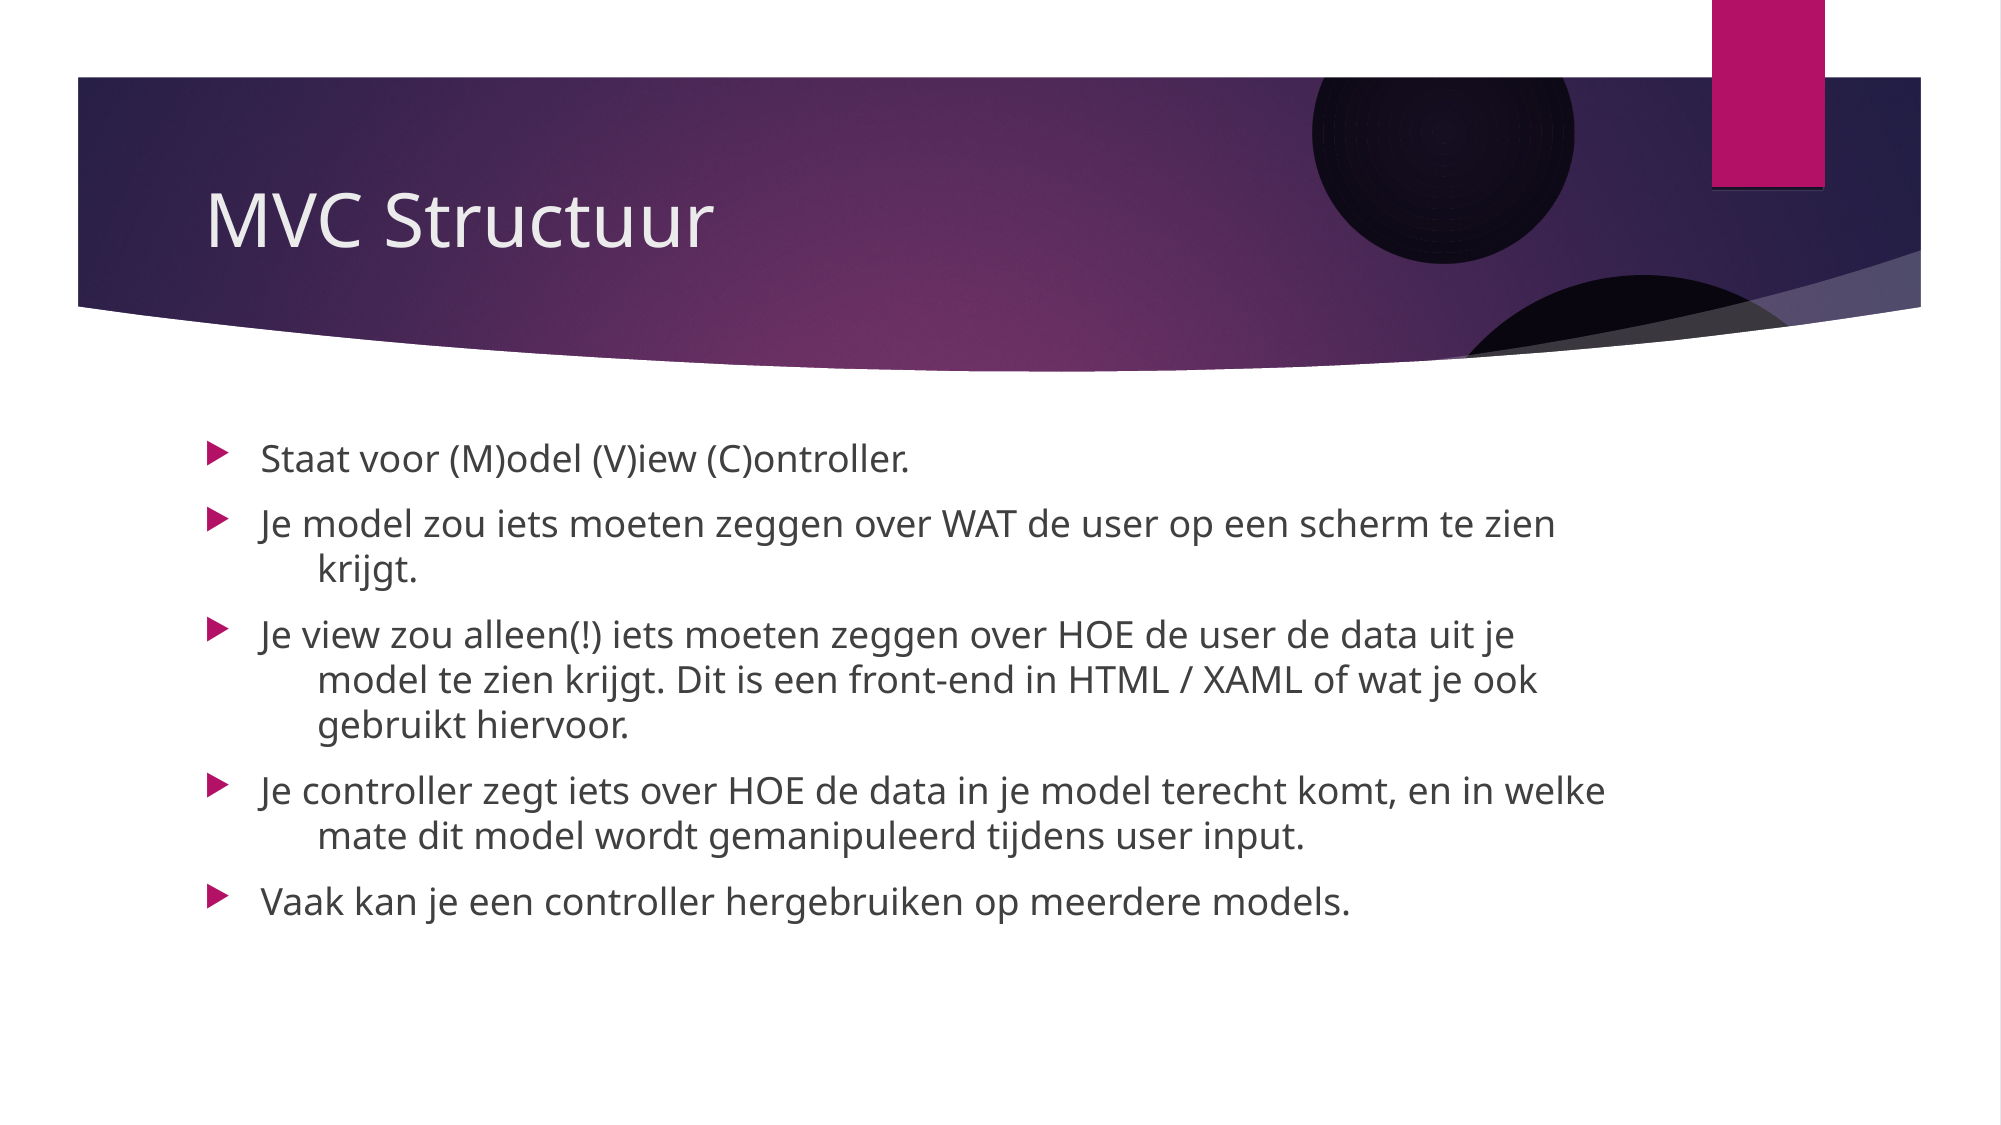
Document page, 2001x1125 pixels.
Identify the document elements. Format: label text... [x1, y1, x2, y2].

title MVC Structuur [189, 159, 1627, 276]
list Staat voor (M)odel (V)iew (C)ontroller. Je model zou iets moeten zeggen over WAT de user op een scherm te zien krijgt. Je view zou alleen(!) iets moeten zeggen over HOE de user de data uit je model te zien krijgt. Dit is een front-end in HTML / XAML of wat je ook gebruikt hiervoor. Je controller zegt iets over HOE de data in je model terecht komt, en in welke mate dit model wordt gemanipuleerd tijdens user input. Vaak kan je een controller hergebruiken op meerdere models. [189, 427, 1638, 988]
